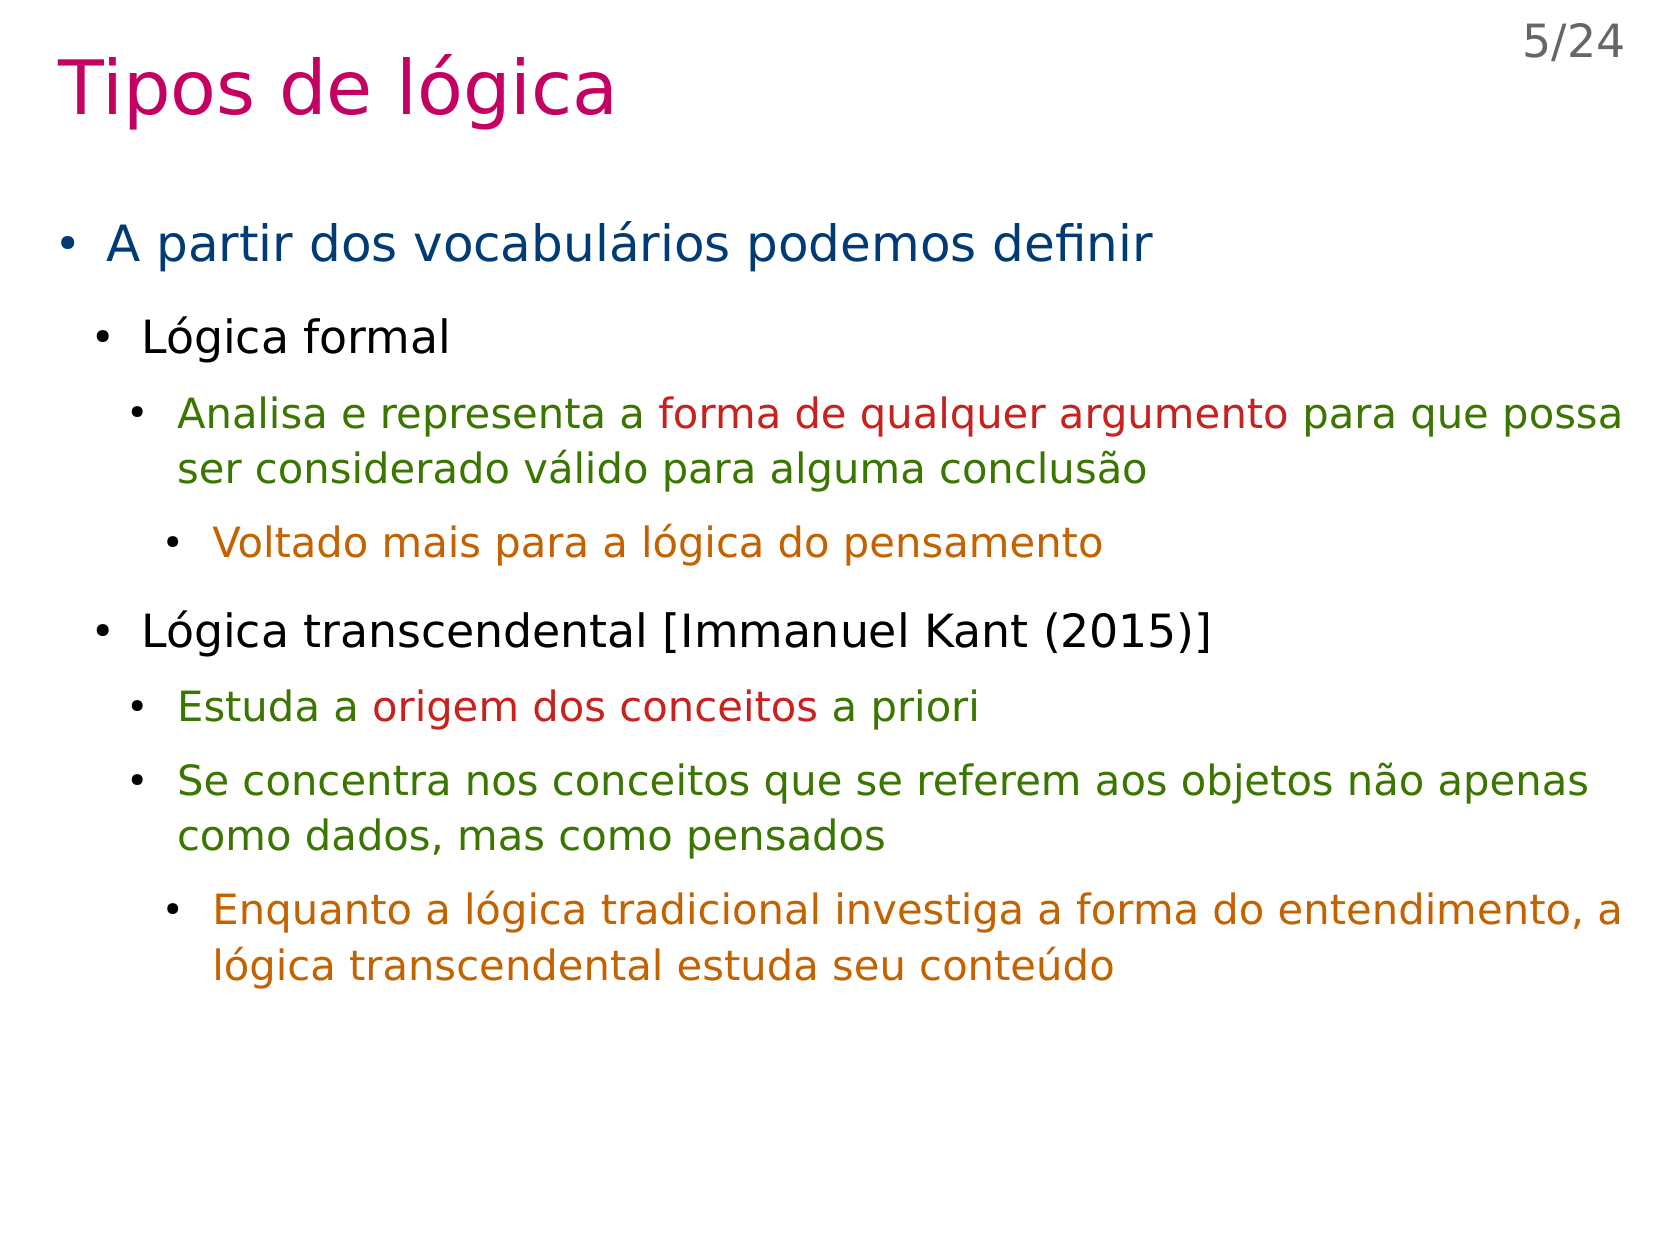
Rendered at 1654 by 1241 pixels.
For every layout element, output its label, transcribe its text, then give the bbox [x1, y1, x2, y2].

list A partir dos vocabulários podemos definir Lógica formal Analisa e representa a forma de qualquer argumento para que possa ser considerado válido para alguma conclusão Voltado mais para a lógica do pensamento Lógica transcendental [Immanuel Kant (2015)] Estuda a origem dos conceitos a priori Se concentra nos conceitos que se referem aos objetos não apenas como dados, mas como pensados Enquanto a lógica tradicional investiga a forma do entendimento, a lógica transcendental estuda seu conteúdo [59, 206, 1625, 1211]
title Tipos de lógica [59, 29, 1625, 148]
